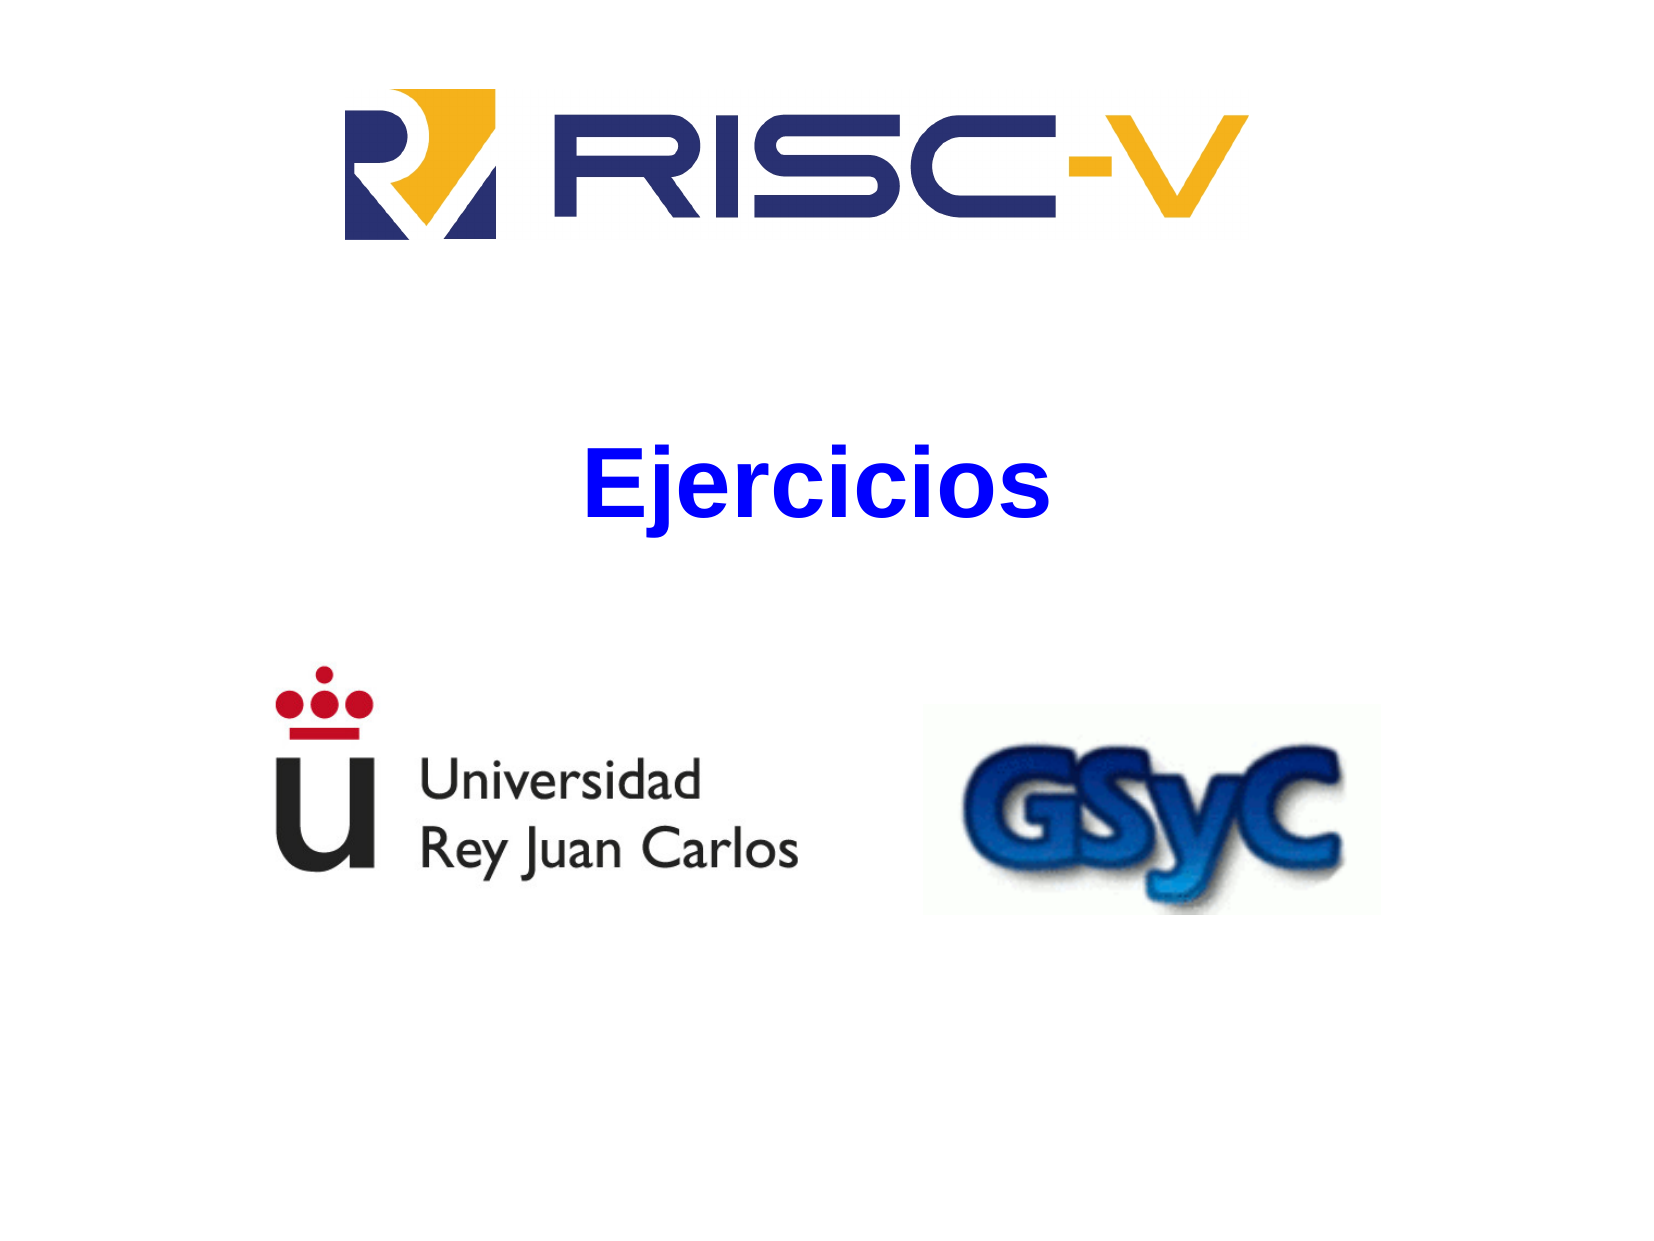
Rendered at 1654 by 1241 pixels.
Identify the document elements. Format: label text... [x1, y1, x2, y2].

picture [923, 704, 1381, 916]
title Ejercicios [180, 315, 1456, 651]
picture [241, 651, 826, 901]
picture [345, 89, 1249, 241]
